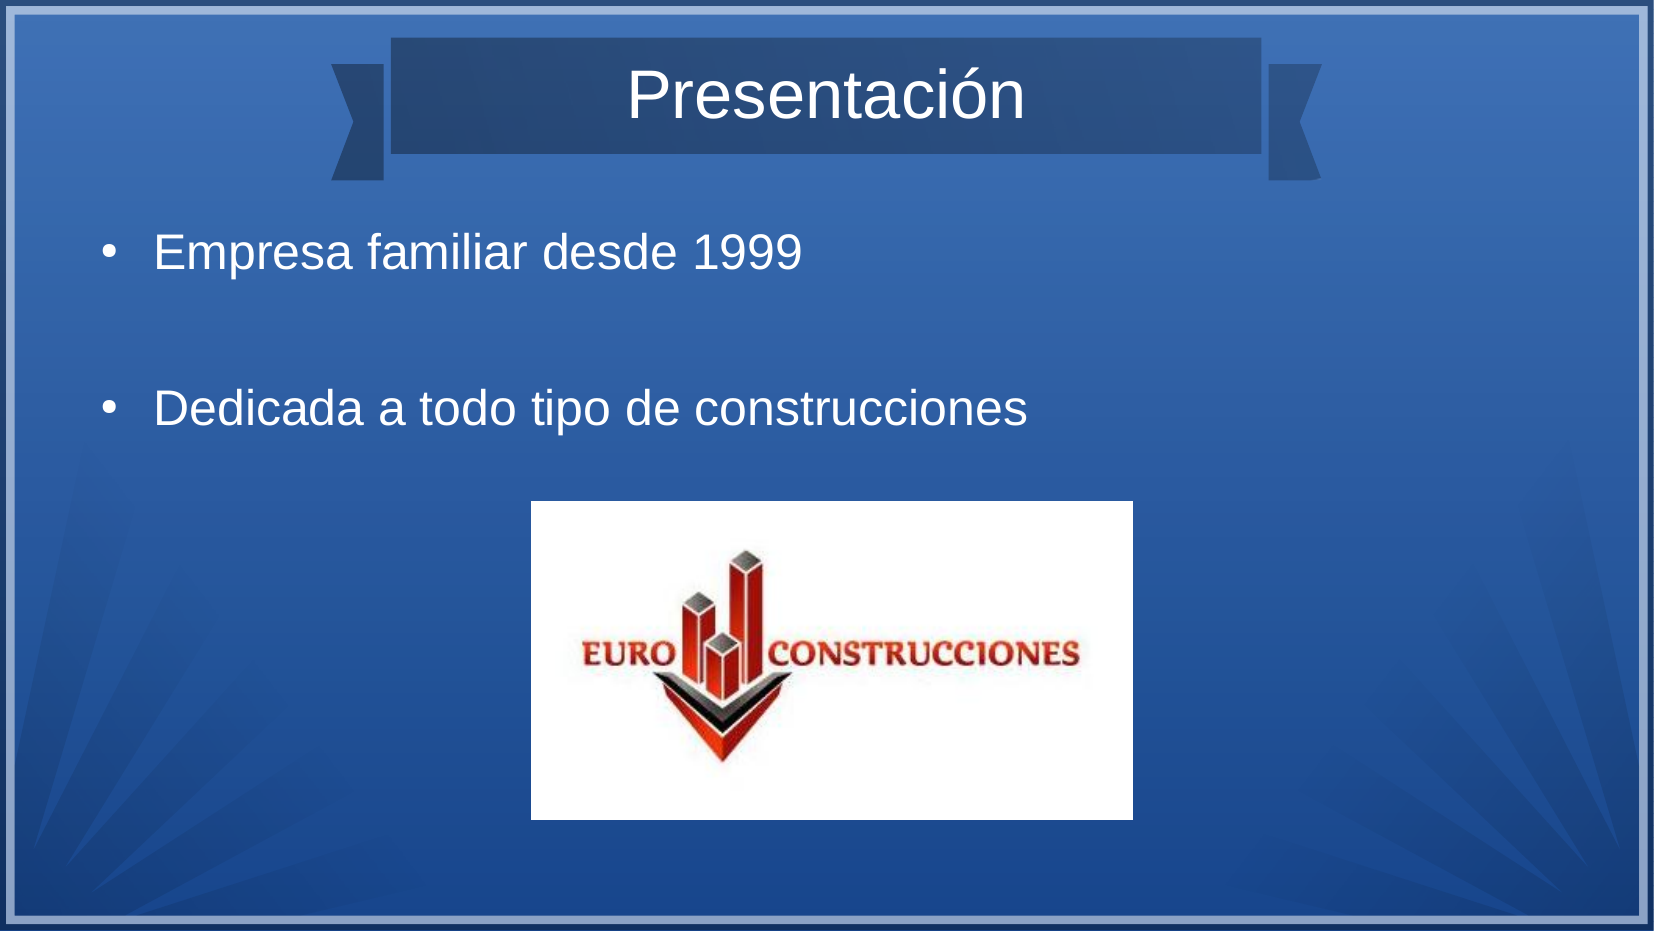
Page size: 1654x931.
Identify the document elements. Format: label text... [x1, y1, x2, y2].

title Presentación [389, 35, 1264, 154]
list Empresa familiar desde 1999 Dedicada a todo tipo de construcciones [82, 224, 1571, 848]
picture [531, 501, 1133, 820]
